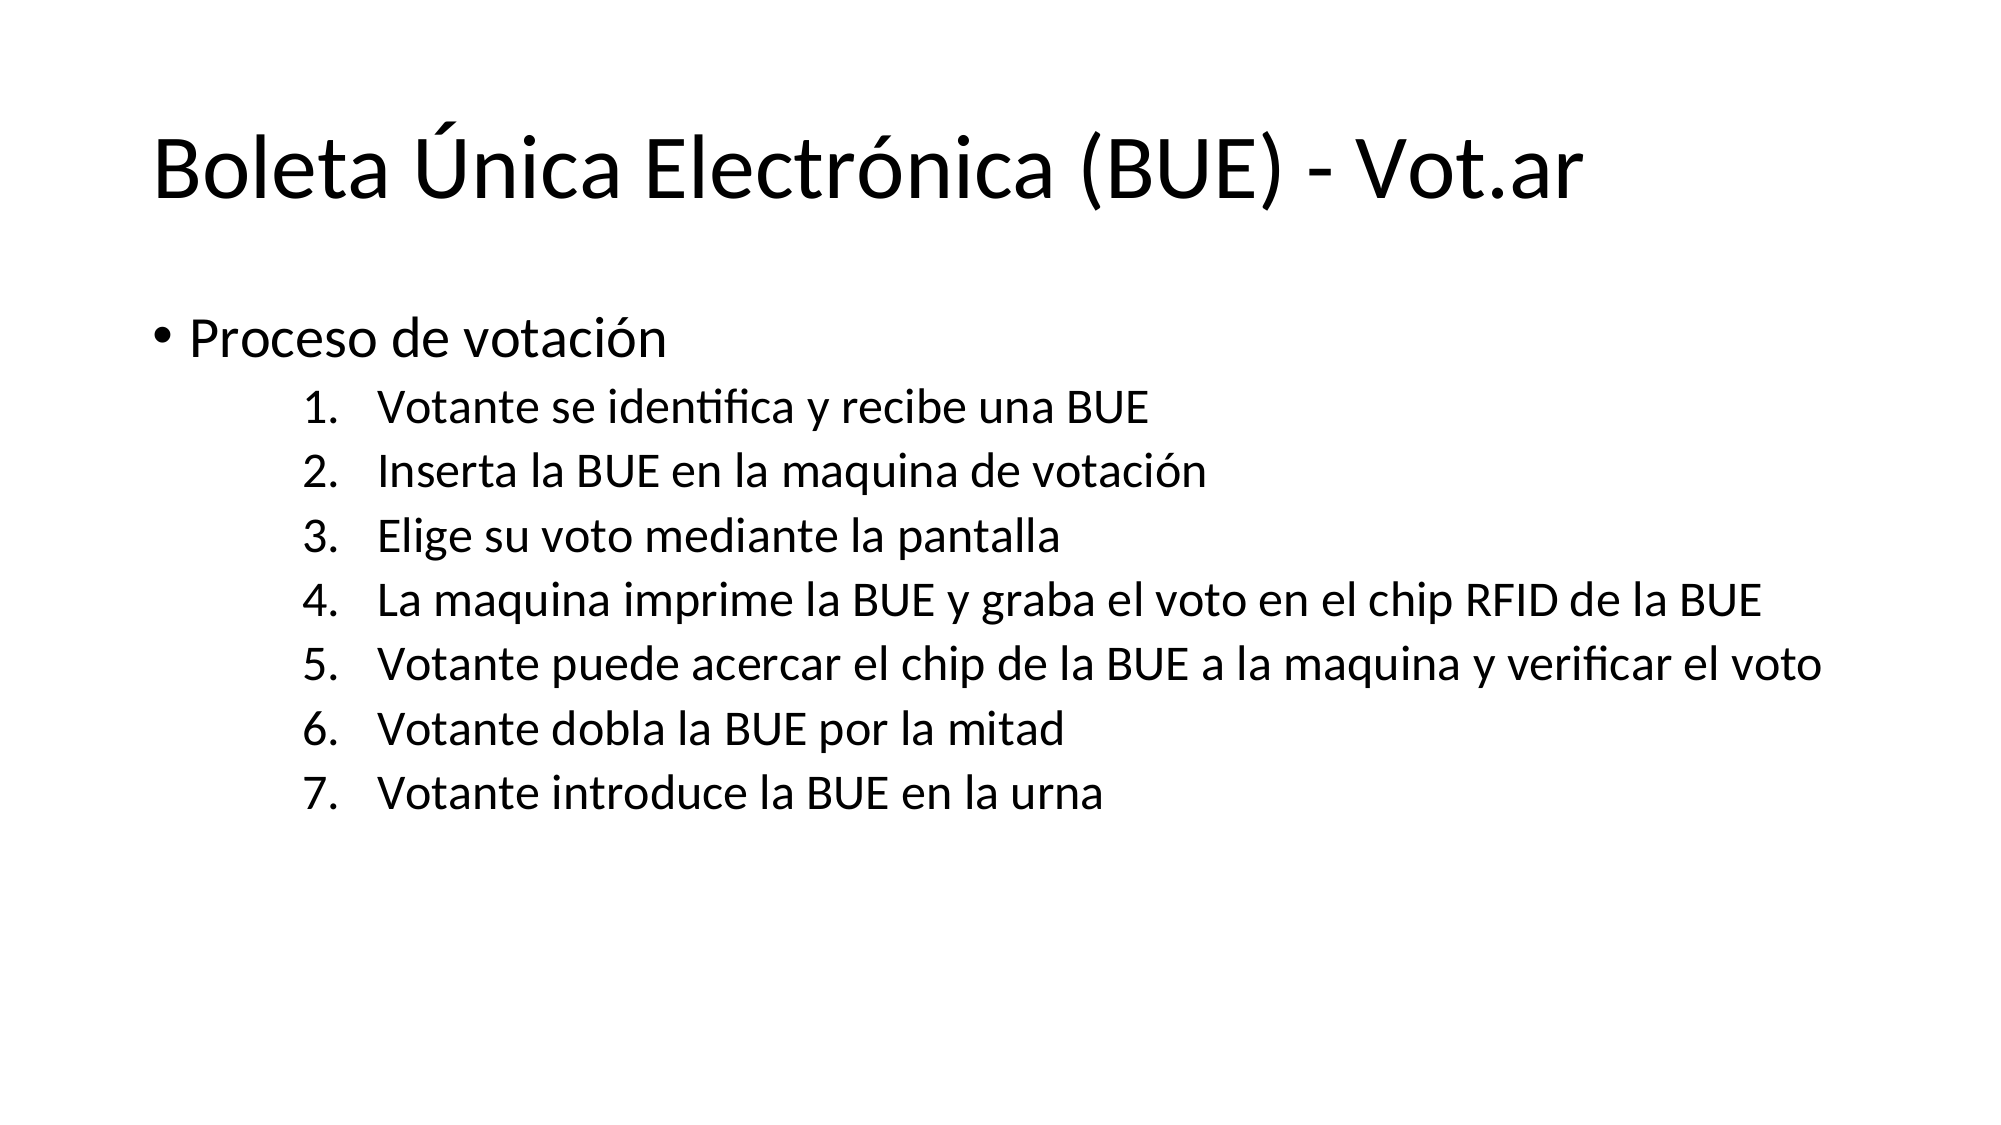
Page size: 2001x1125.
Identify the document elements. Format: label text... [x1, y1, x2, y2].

list Proceso de votación Votante se identifica y recibe una BUE Inserta la BUE en la maquina de votación Elige su voto mediante la pantalla La maquina imprime la BUE y graba el voto en el chip RFID de la BUE Votante puede acercar el chip de la BUE a la maquina y verificar el voto Votante dobla la BUE por la mitad Votante introduce la BUE en la urna [137, 299, 1863, 1014]
title Boleta Única Electrónica (BUE) - Vot.ar [137, 59, 1863, 278]
